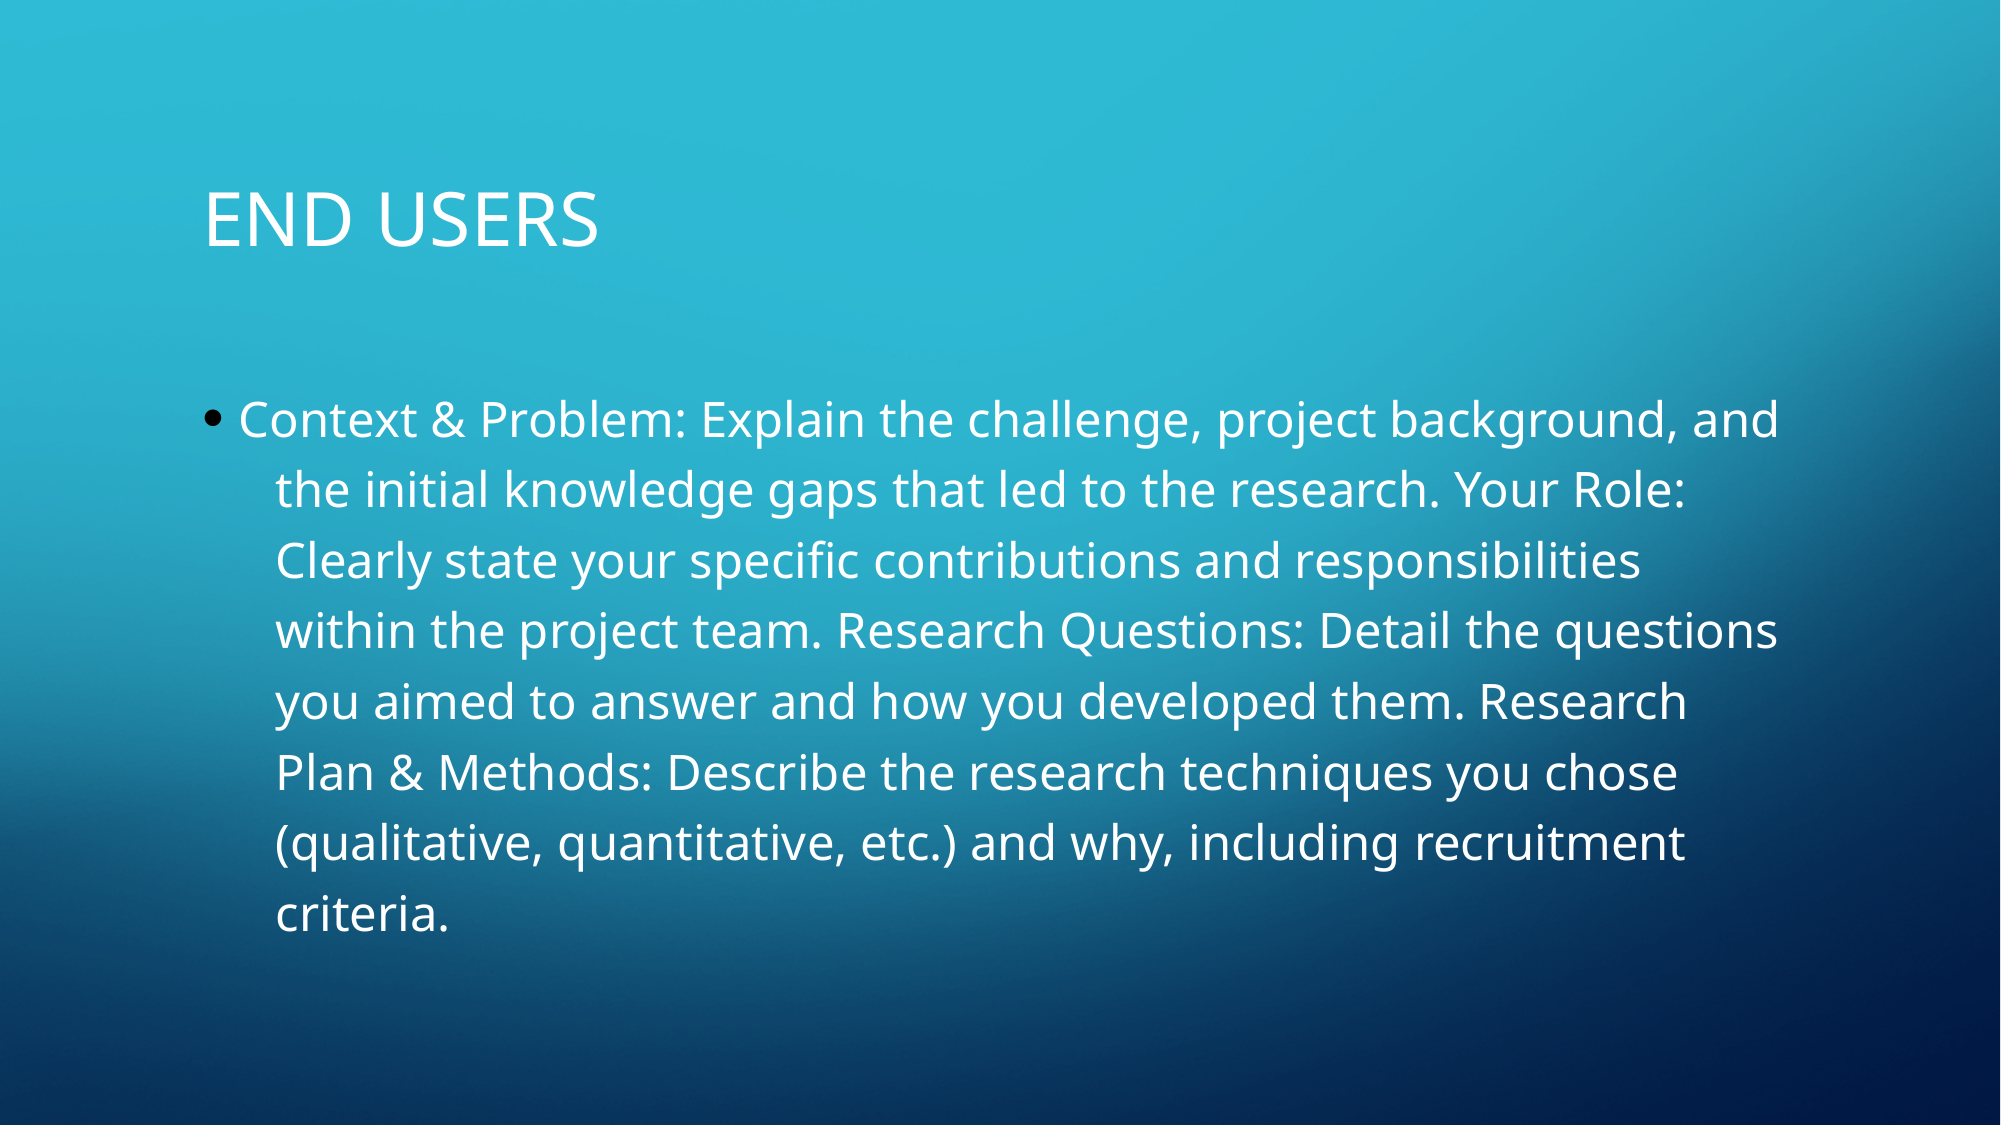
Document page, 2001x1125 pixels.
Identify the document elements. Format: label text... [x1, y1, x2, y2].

title END USERS [187, 101, 1813, 344]
list Context & Problem: Explain the challenge, project background, and the initial knowledge gaps that led to the research. Your Role: Clearly state your specific contributions and responsibilities within the project team. Research Questions: Detail the questions you aimed to answer and how you developed them. Research Plan & Methods: Describe the research techniques you chose (qualitative, quantitative, etc.) and why, including recruitment criteria. [187, 369, 1813, 951]
